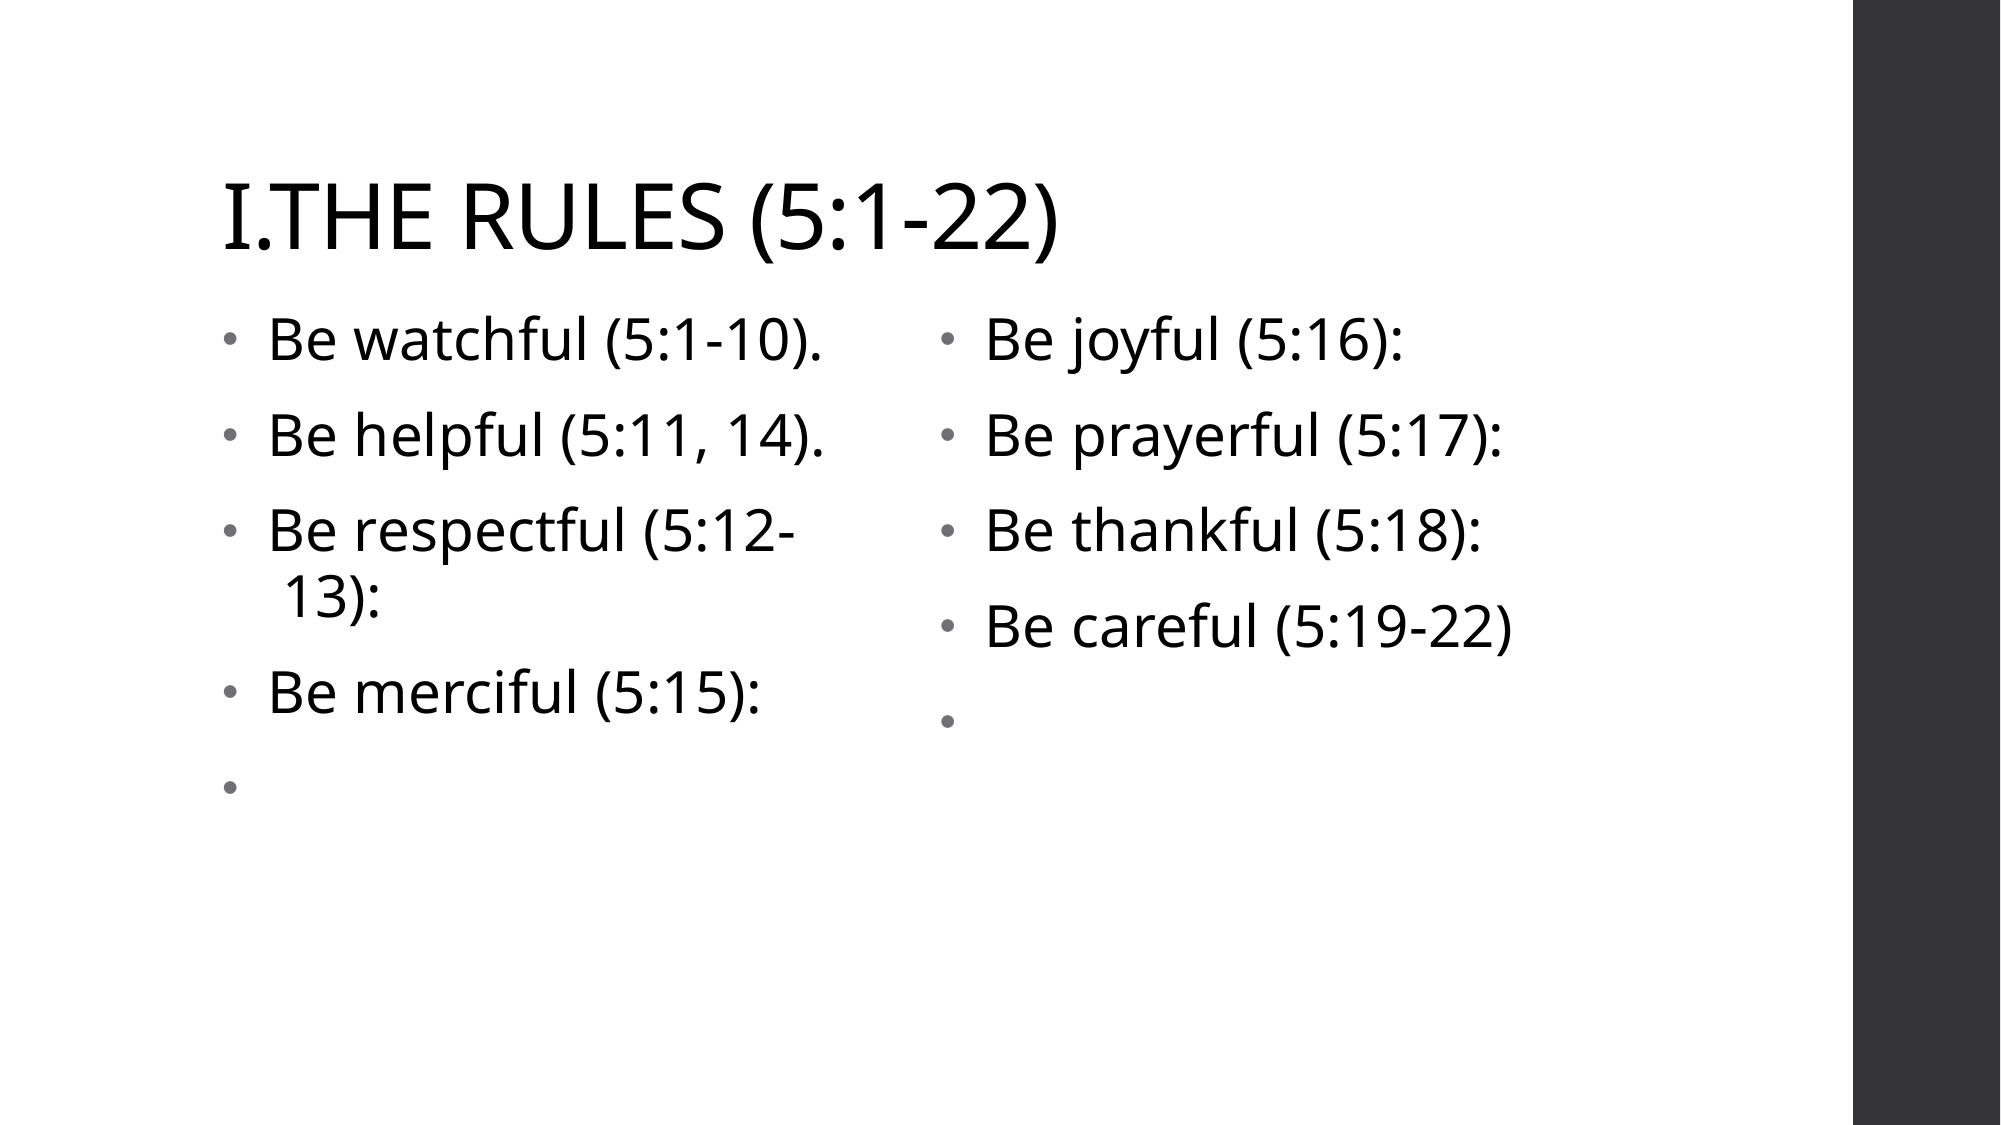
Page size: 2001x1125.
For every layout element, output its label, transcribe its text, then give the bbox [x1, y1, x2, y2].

list Be watchful (5:1-10). Be helpful (5:11, 14). Be respectful (5:12-13): Be merciful (5:15): [207, 299, 900, 1014]
title I.THE RULES (5:1-22) [206, 60, 1797, 278]
list Be joyful (5:16): Be prayerful (5:17): Be thankful (5:18): Be careful (5:19-22) [924, 299, 1617, 1014]
